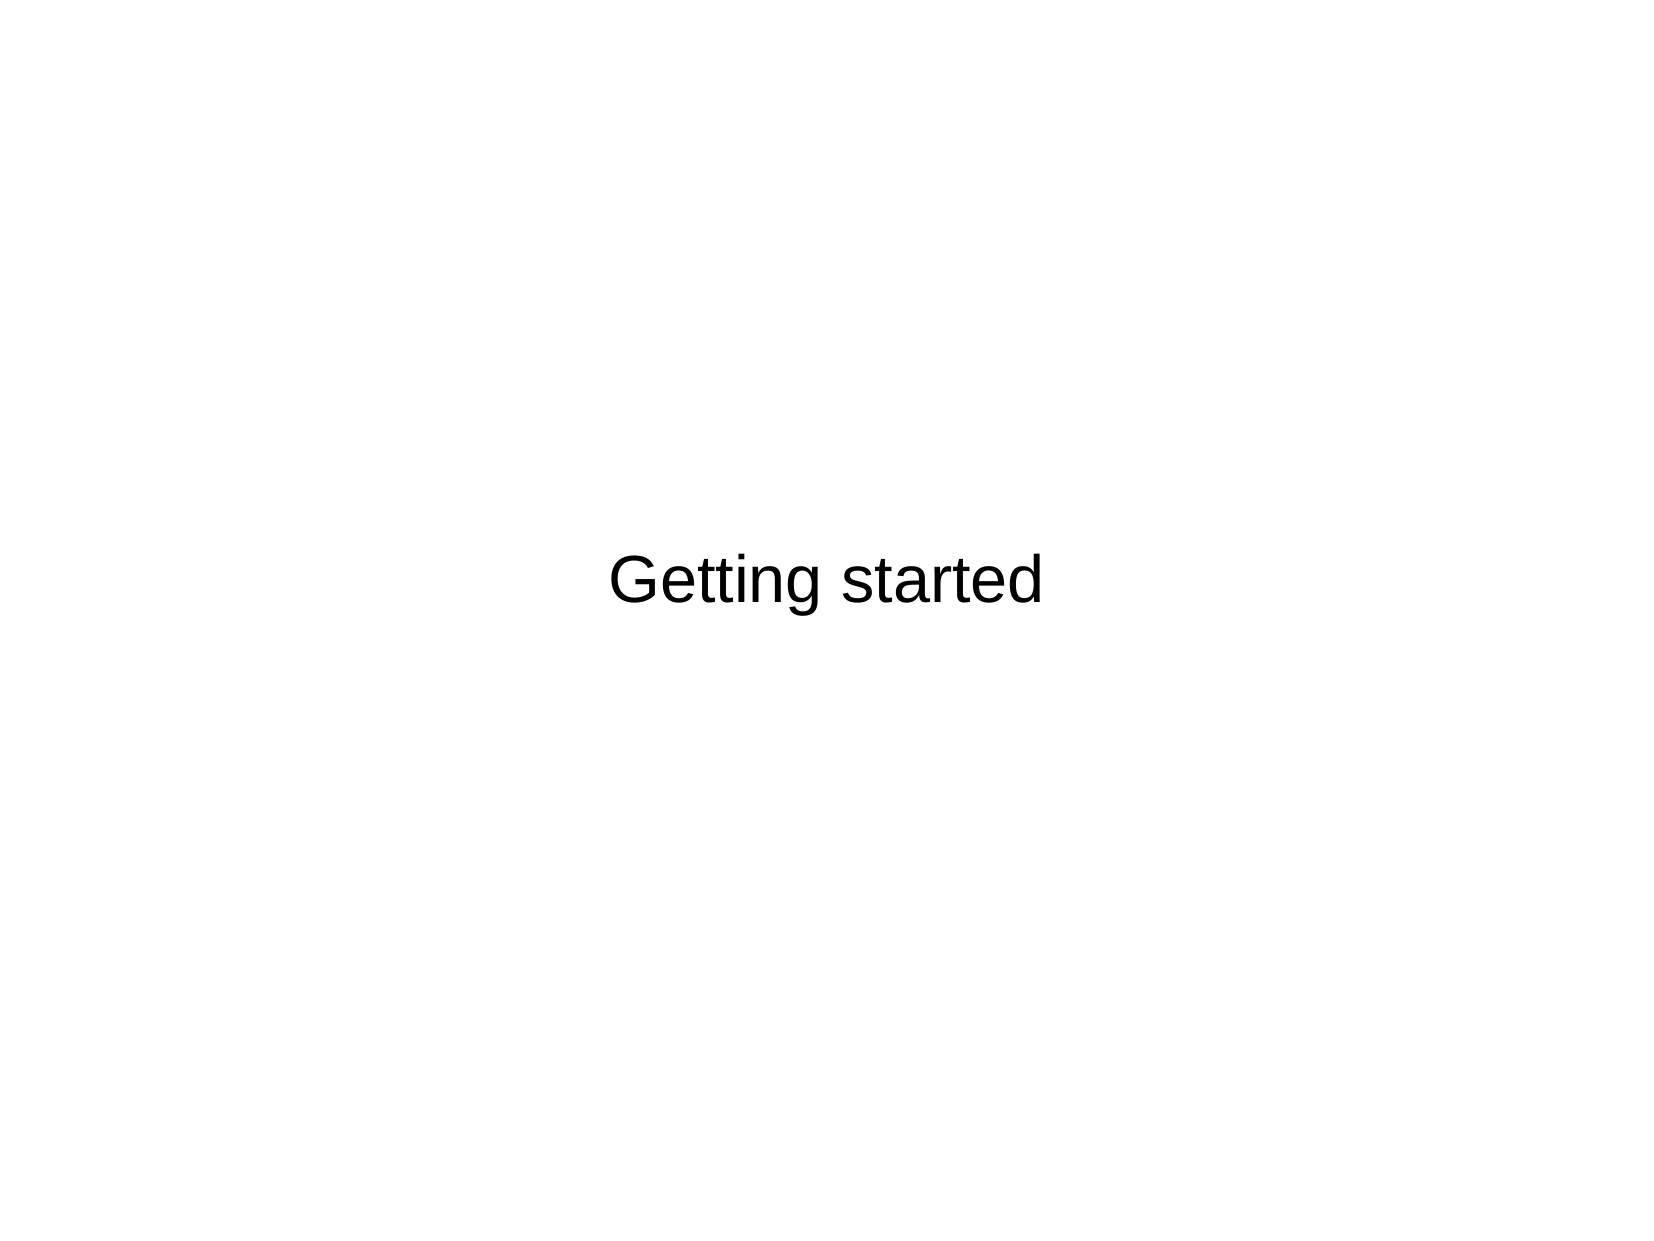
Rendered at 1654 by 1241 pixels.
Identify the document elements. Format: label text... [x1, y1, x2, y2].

subtitle Getting started [82, 49, 1571, 1109]
